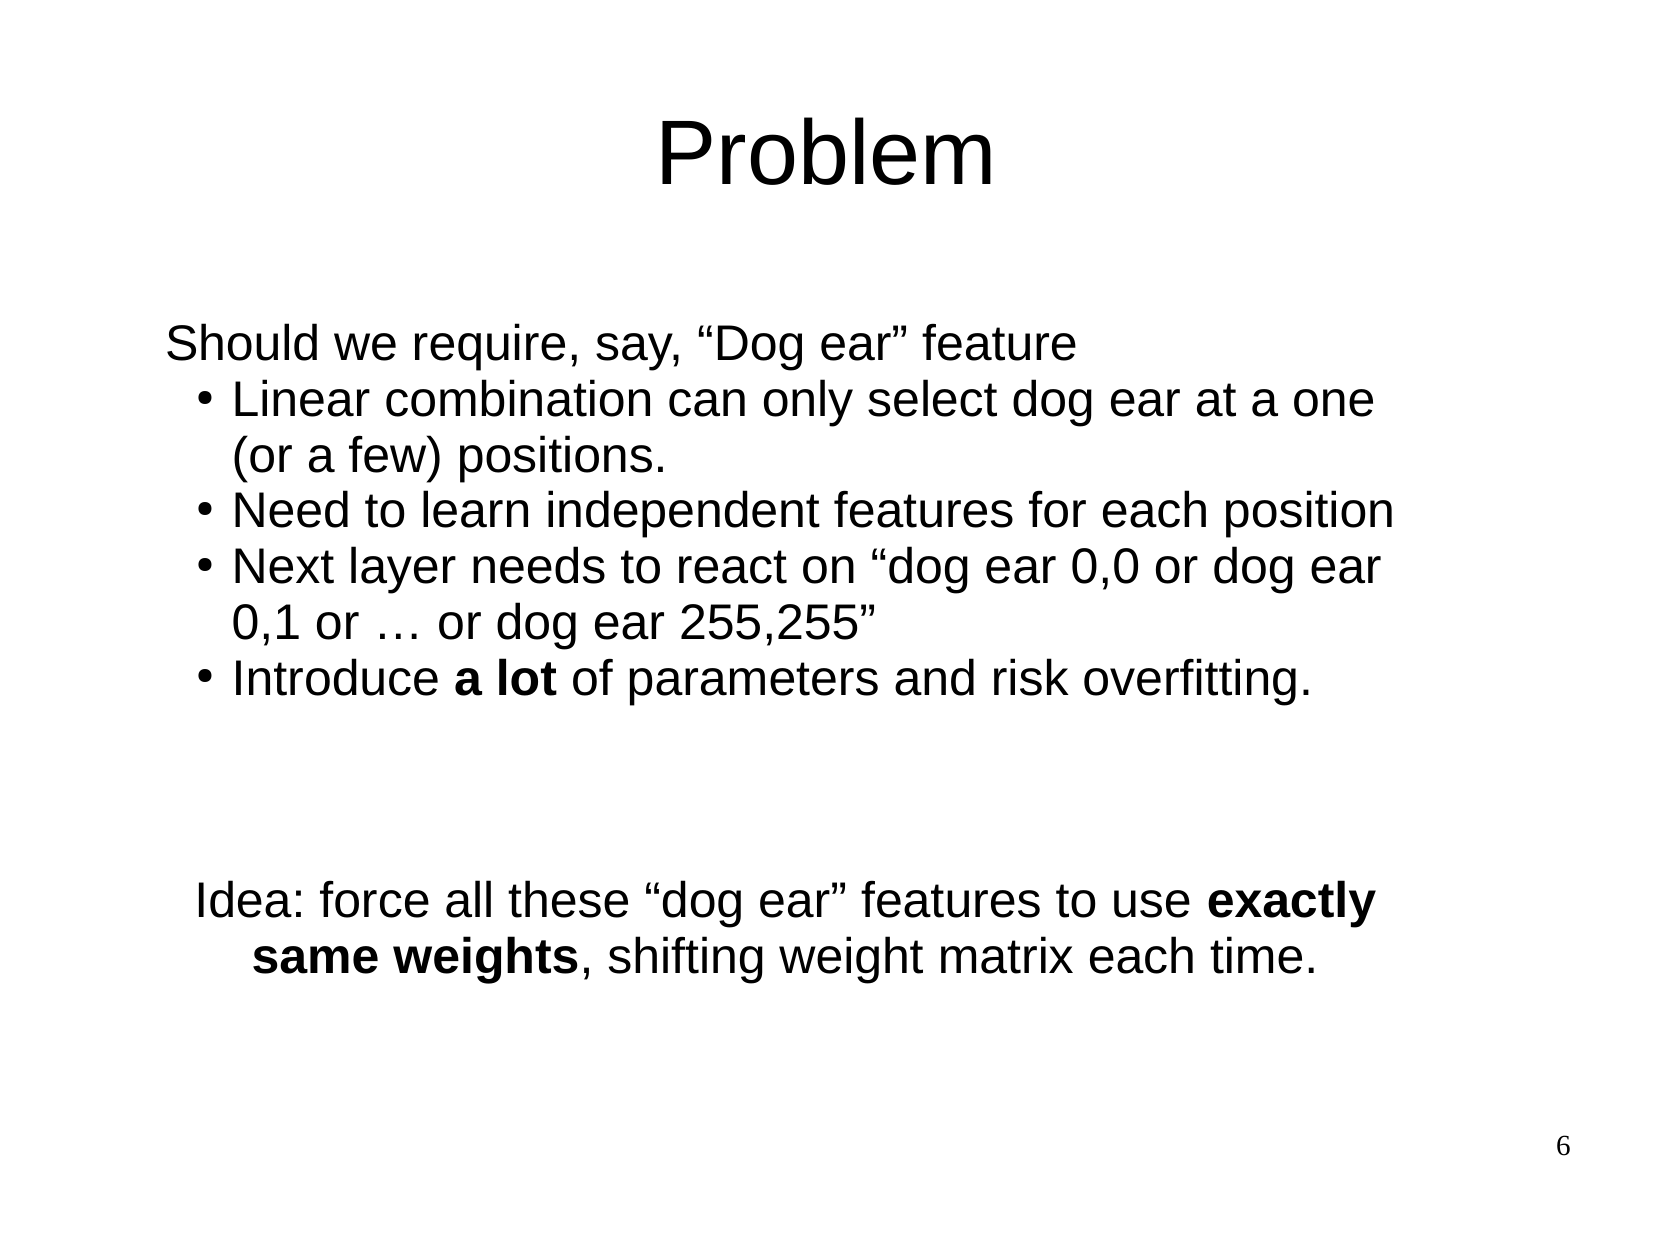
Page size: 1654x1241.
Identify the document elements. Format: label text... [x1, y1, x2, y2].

title Problem [82, 49, 1571, 257]
text_box Should we require, say, “Dog ear” feature Linear combination can only select dog ear at a one (or a few) positions. Need to learn independent features for each position Next layer needs to react on “dog ear 0,0 or dog ear 0,1 or … or dog ear 255,255” Introduce a lot of parameters and risk overfitting. Idea: force all these “dog ear” features to use exactly same weights, shifting weight matrix each time. [90, 198, 1411, 1213]
